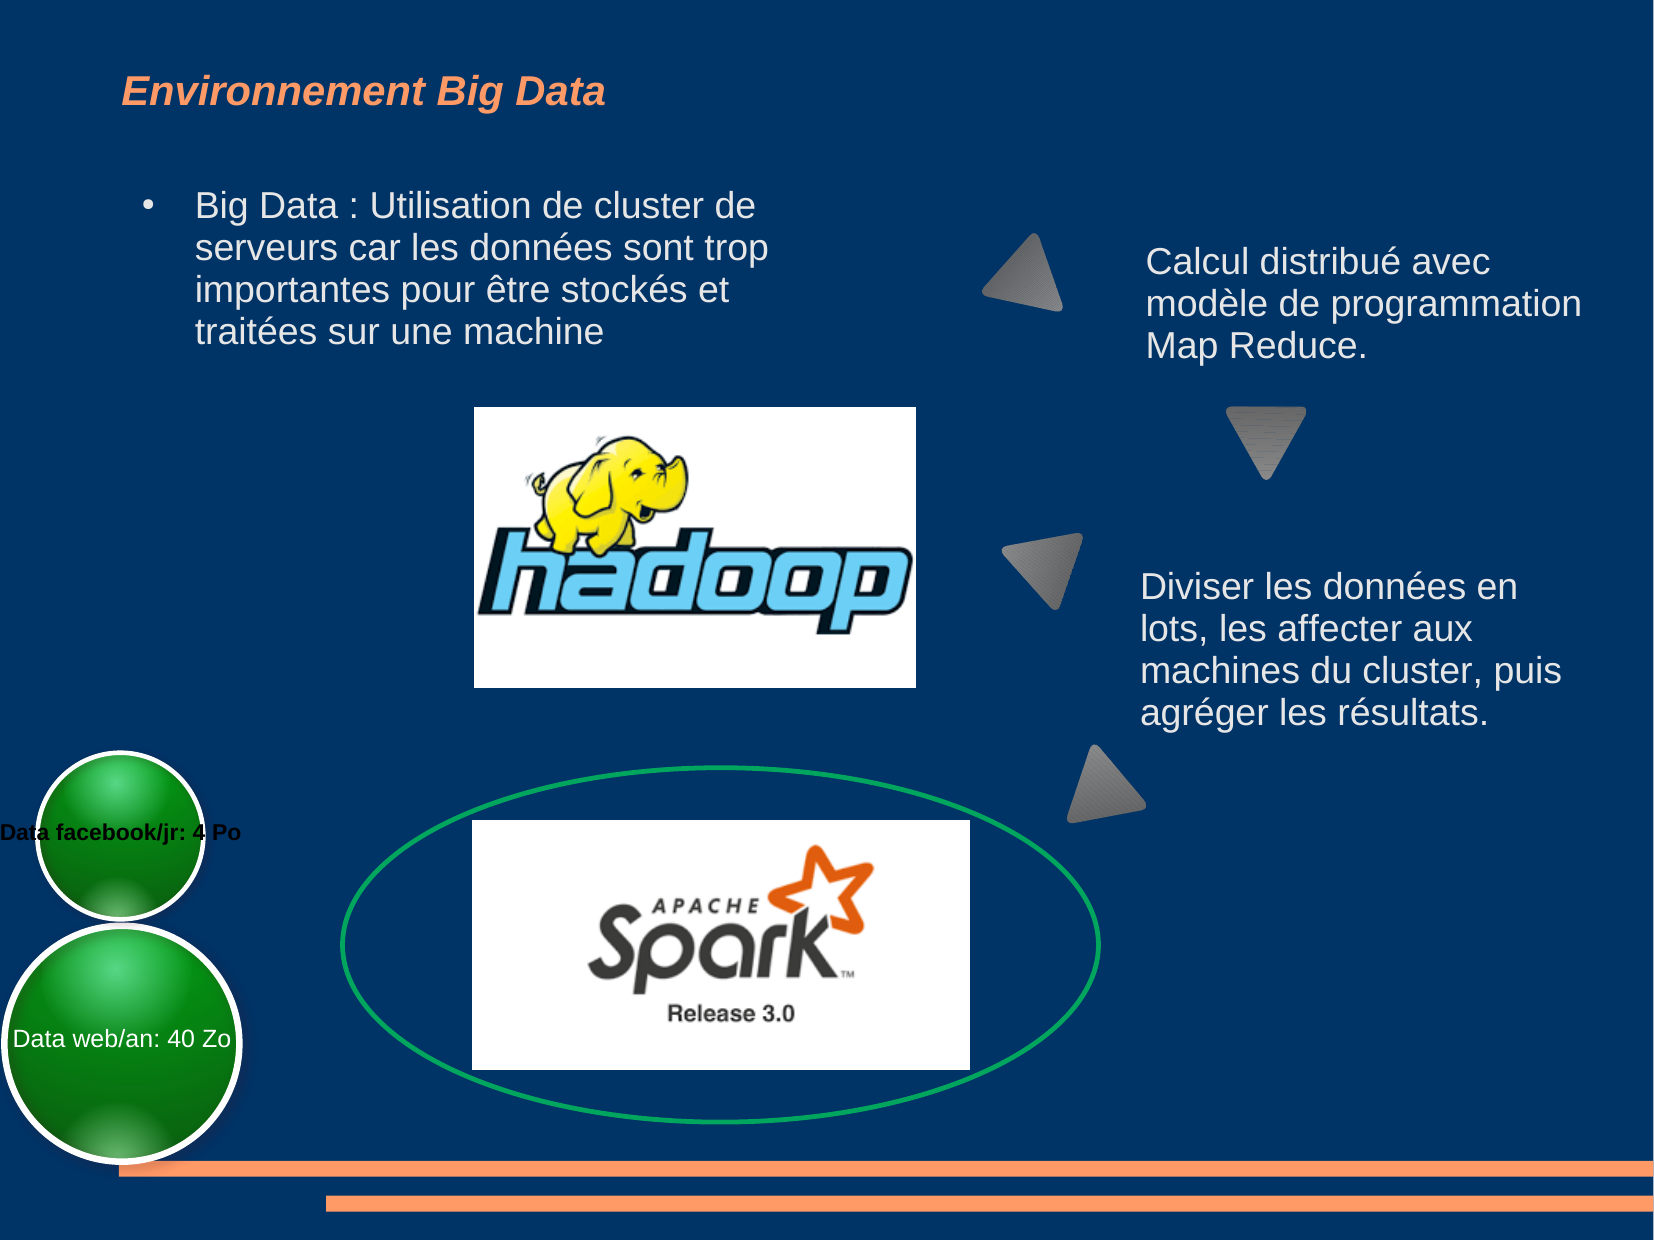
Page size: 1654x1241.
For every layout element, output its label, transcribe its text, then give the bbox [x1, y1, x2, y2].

picture [1222, 439, 1312, 485]
picture [1049, 731, 1152, 830]
picture [472, 820, 970, 1070]
picture [0, 732, 260, 1182]
list Diviser les données en lots, les affecter aux machines du cluster, puis agréger les résultats. [1069, 565, 1578, 806]
picture [983, 506, 1090, 617]
picture [474, 407, 916, 688]
list Calcul distribué avec modèle de programmation Map Reduce. [1074, 240, 1583, 439]
picture [973, 225, 1074, 347]
title Environnement Big Data [121, 0, 1534, 195]
list Big Data : Utilisation de cluster de serveurs car les données sont trop importantes pour être stockés et traitées sur une machine [124, 184, 857, 426]
